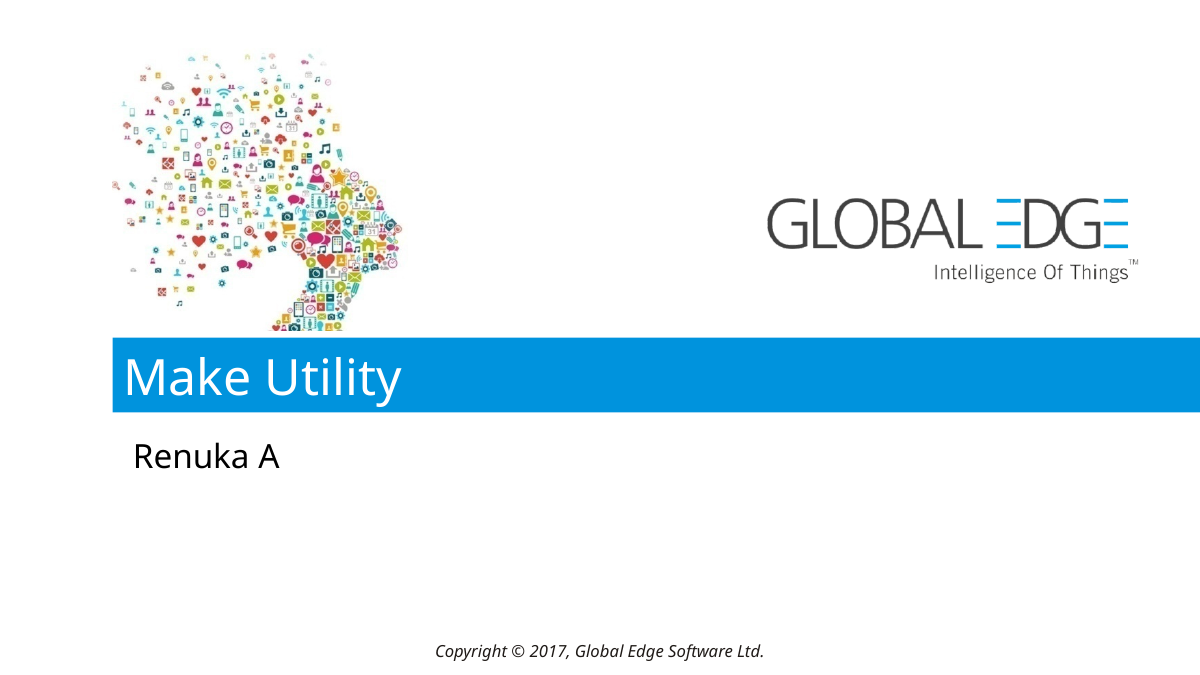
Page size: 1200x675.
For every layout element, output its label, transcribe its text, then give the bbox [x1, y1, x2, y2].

title Make Utility [112, 337, 1200, 413]
text_box Renuka A [118, 425, 305, 480]
picture [112, 15, 415, 331]
picture [757, 187, 1148, 293]
